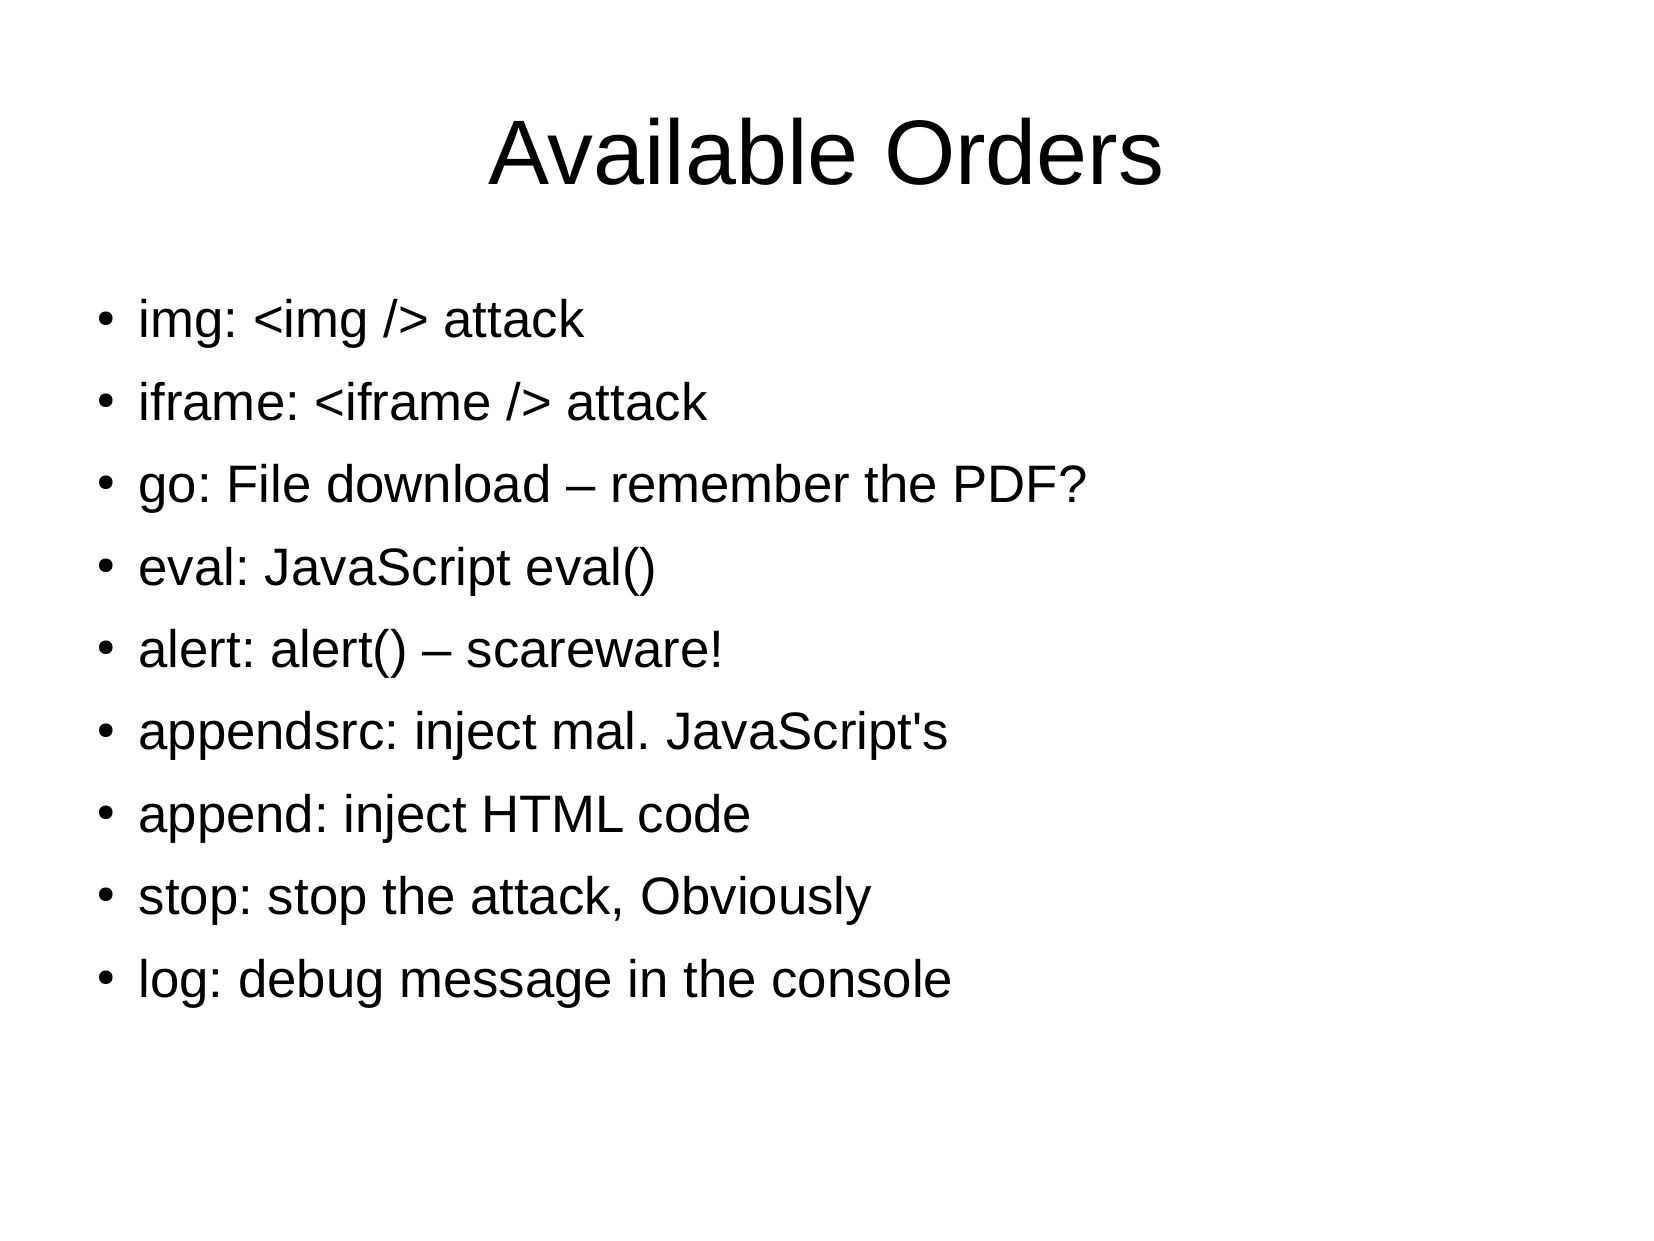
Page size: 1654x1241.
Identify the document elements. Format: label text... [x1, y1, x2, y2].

title Available Orders [82, 49, 1571, 257]
list img: <img /> attack iframe: <iframe /> attack go: File download – remember the PDF? eval: JavaScript eval() alert: alert() – scareware! appendsrc: inject mal. JavaScript's append: inject HTML code stop: stop the attack, Obviously log: debug message in the console [82, 290, 1538, 1010]
